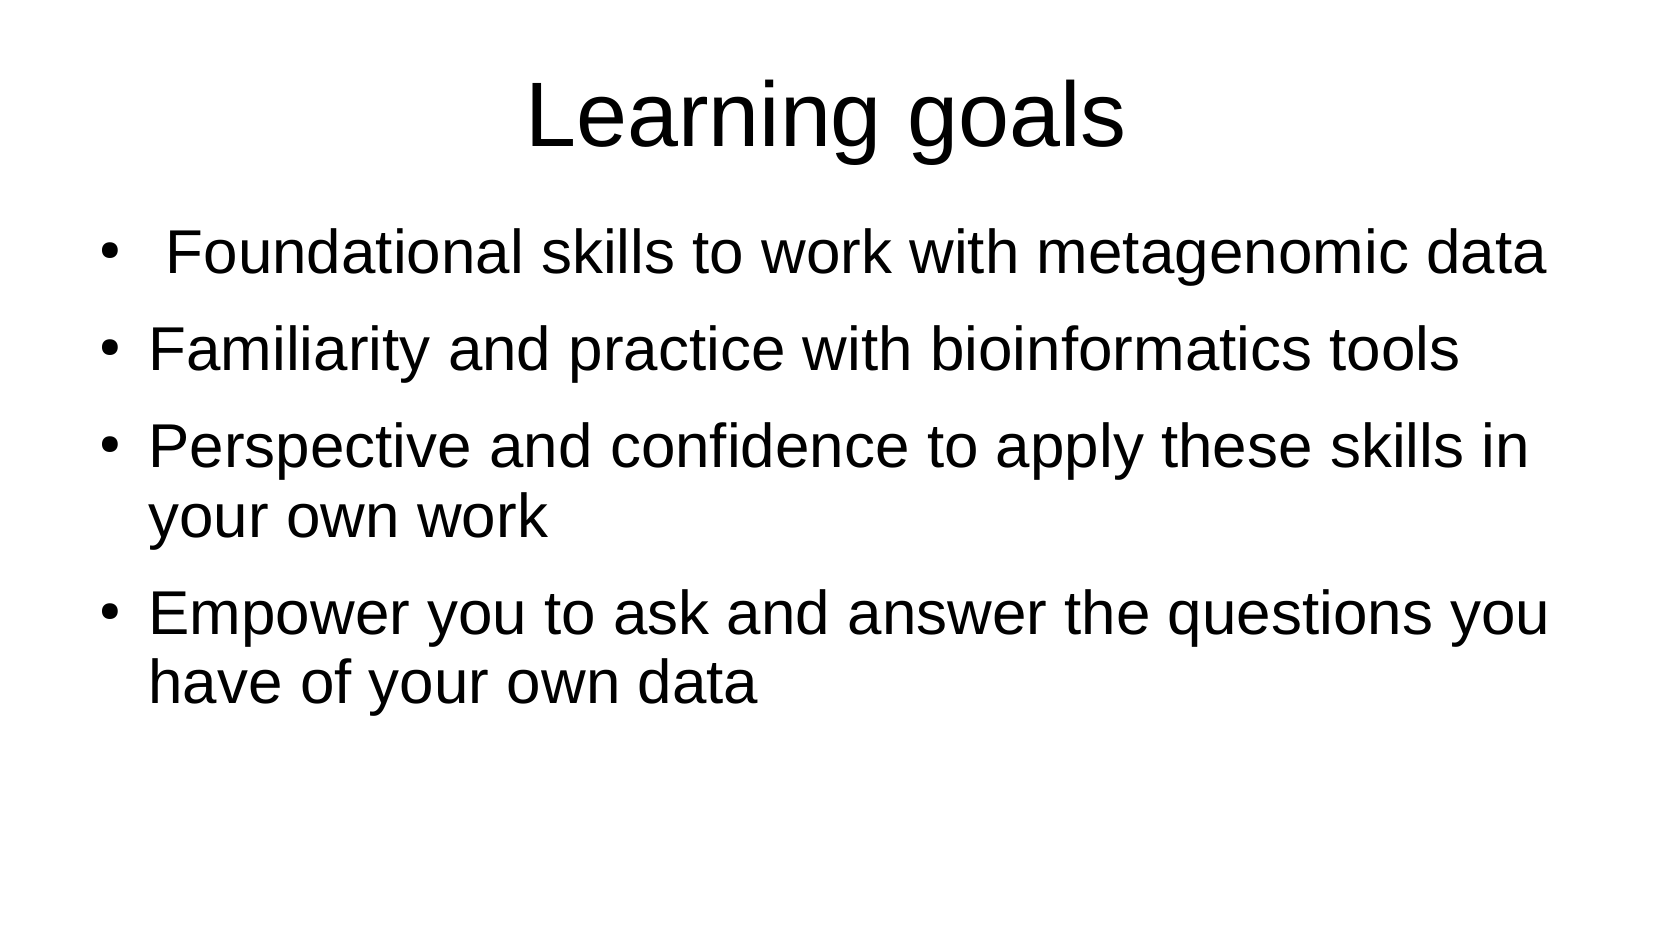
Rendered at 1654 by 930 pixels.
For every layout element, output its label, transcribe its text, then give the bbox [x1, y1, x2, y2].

list Foundational skills to work with metagenomic data Familiarity and practice with bioinformatics tools Perspective and confidence to apply these skills in your own work Empower you to ask and answer the questions you have of your own data [82, 217, 1571, 757]
title Learning goals [82, 37, 1571, 193]
